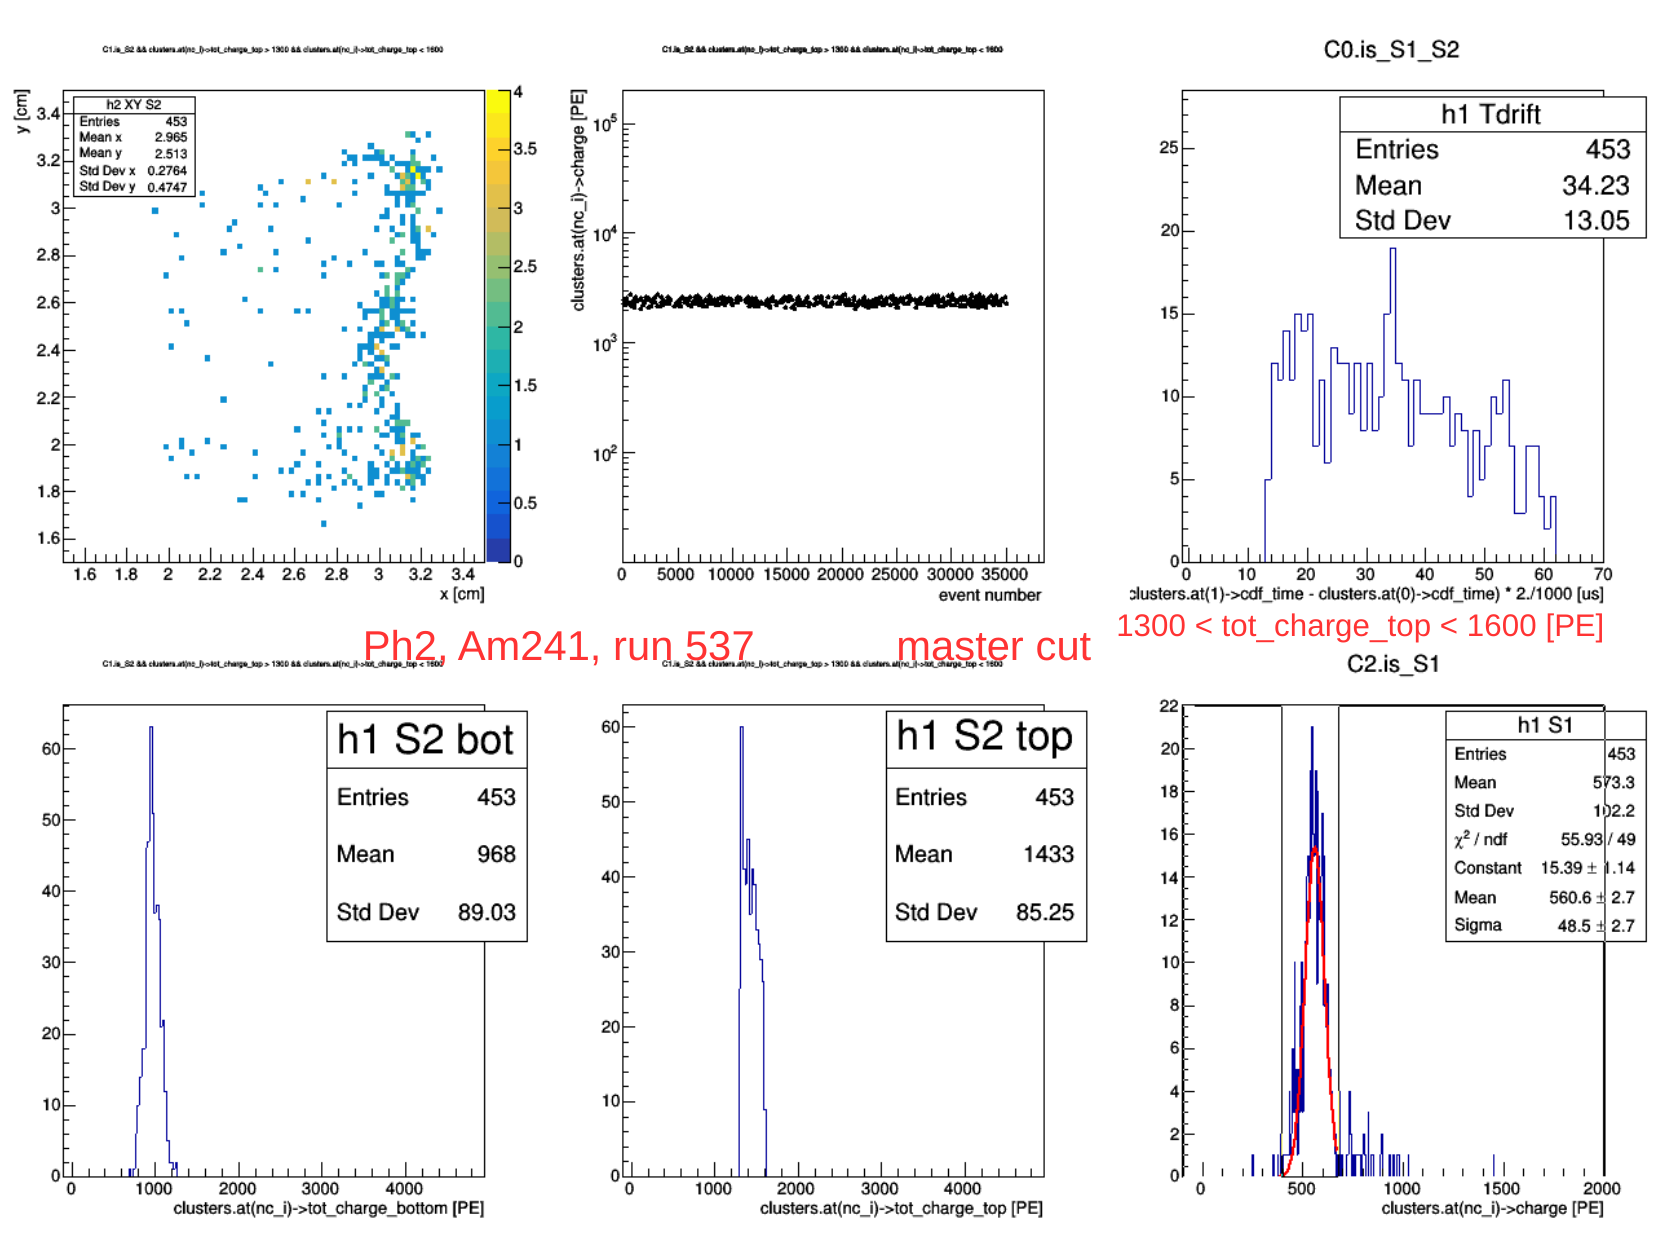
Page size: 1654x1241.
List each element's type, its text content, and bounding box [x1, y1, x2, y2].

text_box 1300 < tot_charge_top < 1600 [PE] [1079, 600, 1643, 736]
text_box Ph2, Am241, run 537 [218, 615, 653, 751]
text_box master cut [653, 615, 1336, 751]
picture [6, 24, 1654, 1223]
